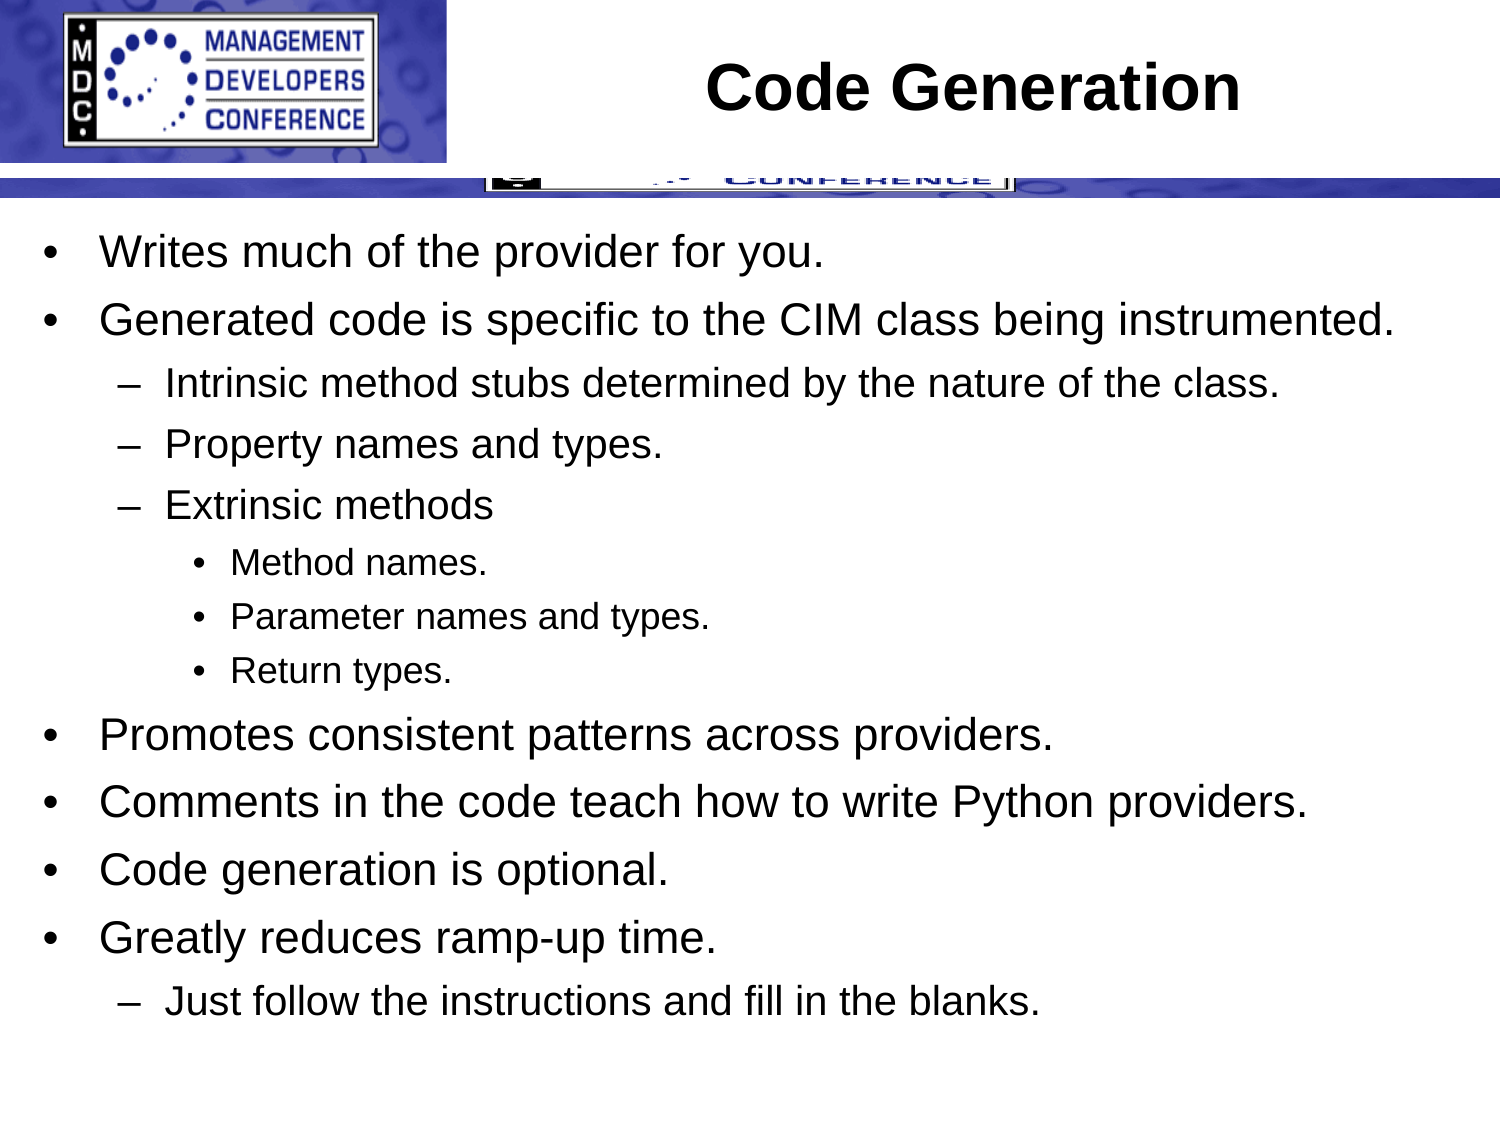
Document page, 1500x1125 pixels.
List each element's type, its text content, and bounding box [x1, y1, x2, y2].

list Writes much of the provider for you. Generated code is specific to the CIM class being instrumented. Intrinsic method stubs determined by the nature of the class. Property names and types. Extrinsic methods Method names. Parameter names and types. Return types. Promotes consistent patterns across providers. Comments in the code teach how to write Python providers. Code generation is optional. Greatly reduces ramp-up time. Just follow the instructions and fill in the blanks. [42, 226, 1433, 1067]
picture [0, 0, 447, 163]
picture [0, 178, 1500, 198]
title Code Generation [447, 0, 1500, 176]
